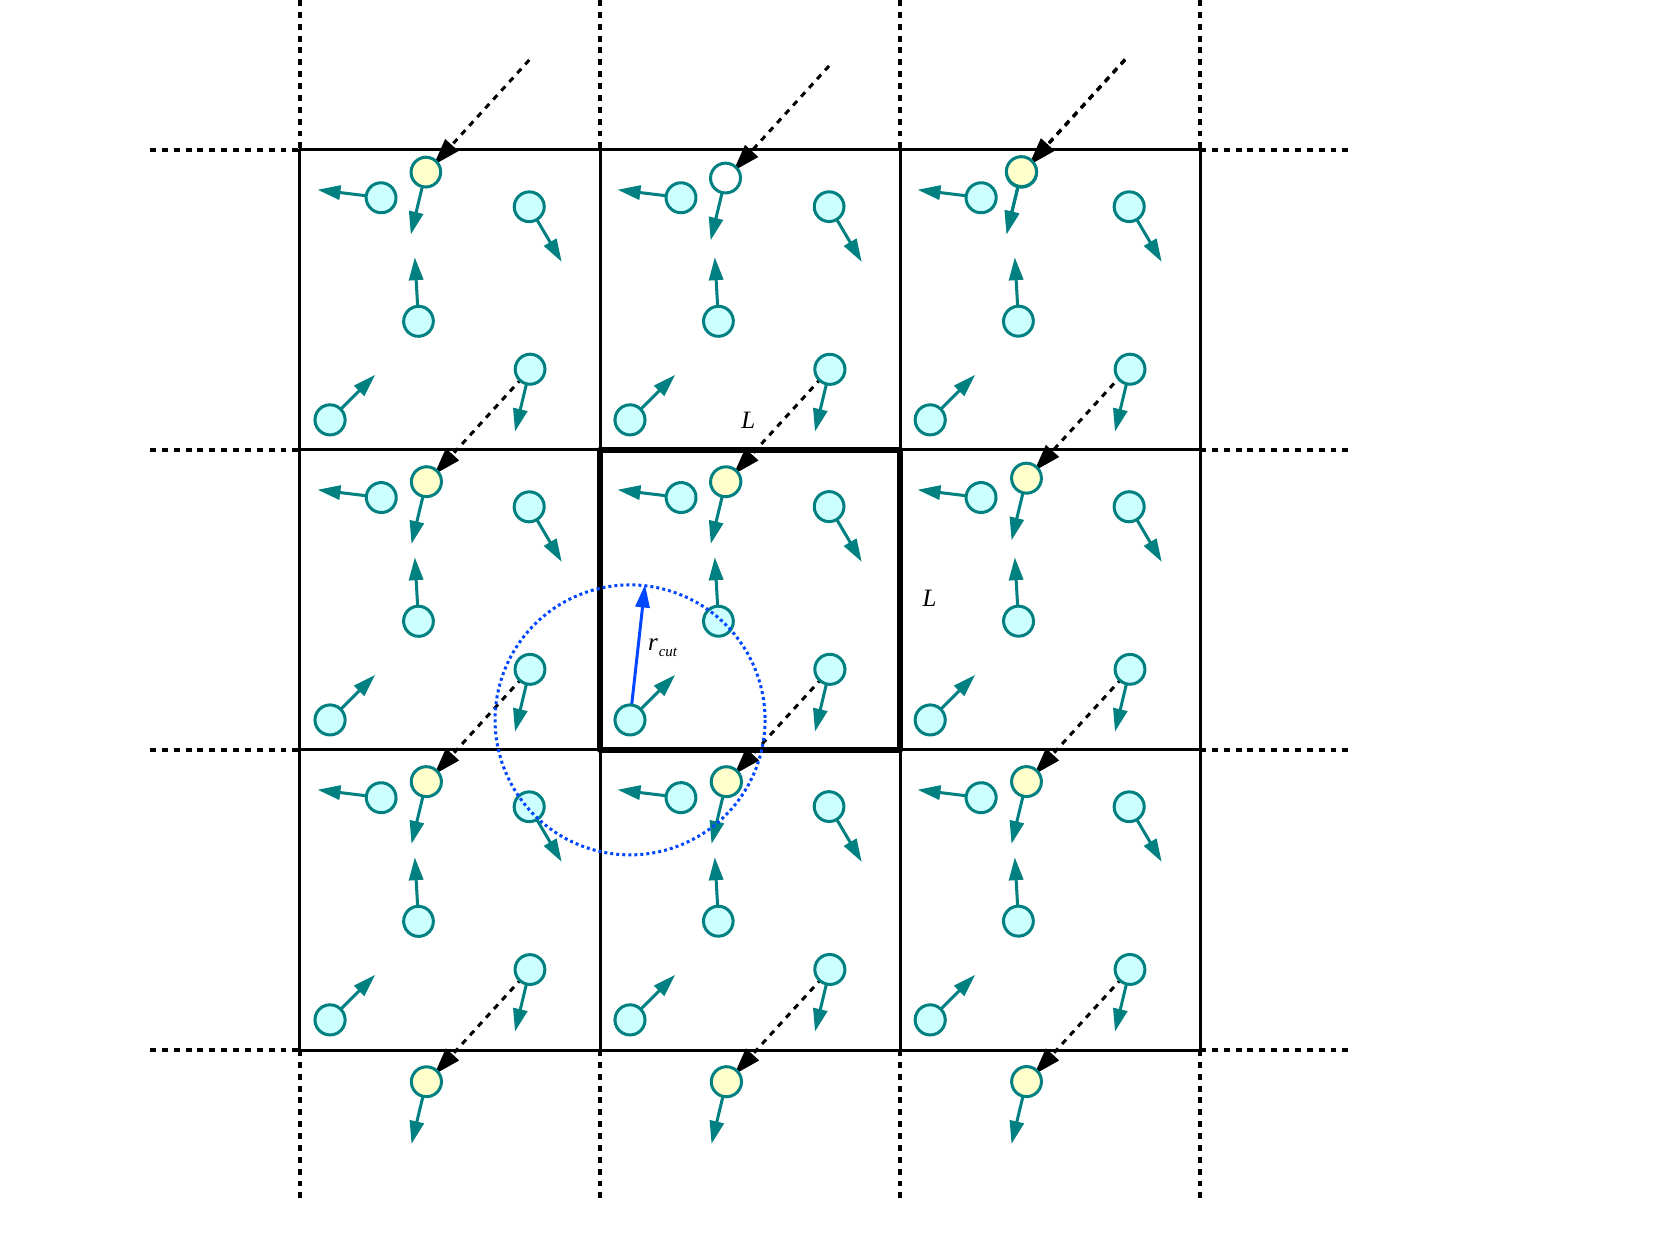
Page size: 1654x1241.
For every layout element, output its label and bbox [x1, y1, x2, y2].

chart [733, 407, 762, 436]
chart [641, 628, 686, 661]
chart [915, 585, 943, 613]
text_box [299, 149, 1201, 1051]
text_box [1011, 1066, 1042, 1097]
text_box [711, 1066, 742, 1097]
text_box [411, 1066, 442, 1097]
